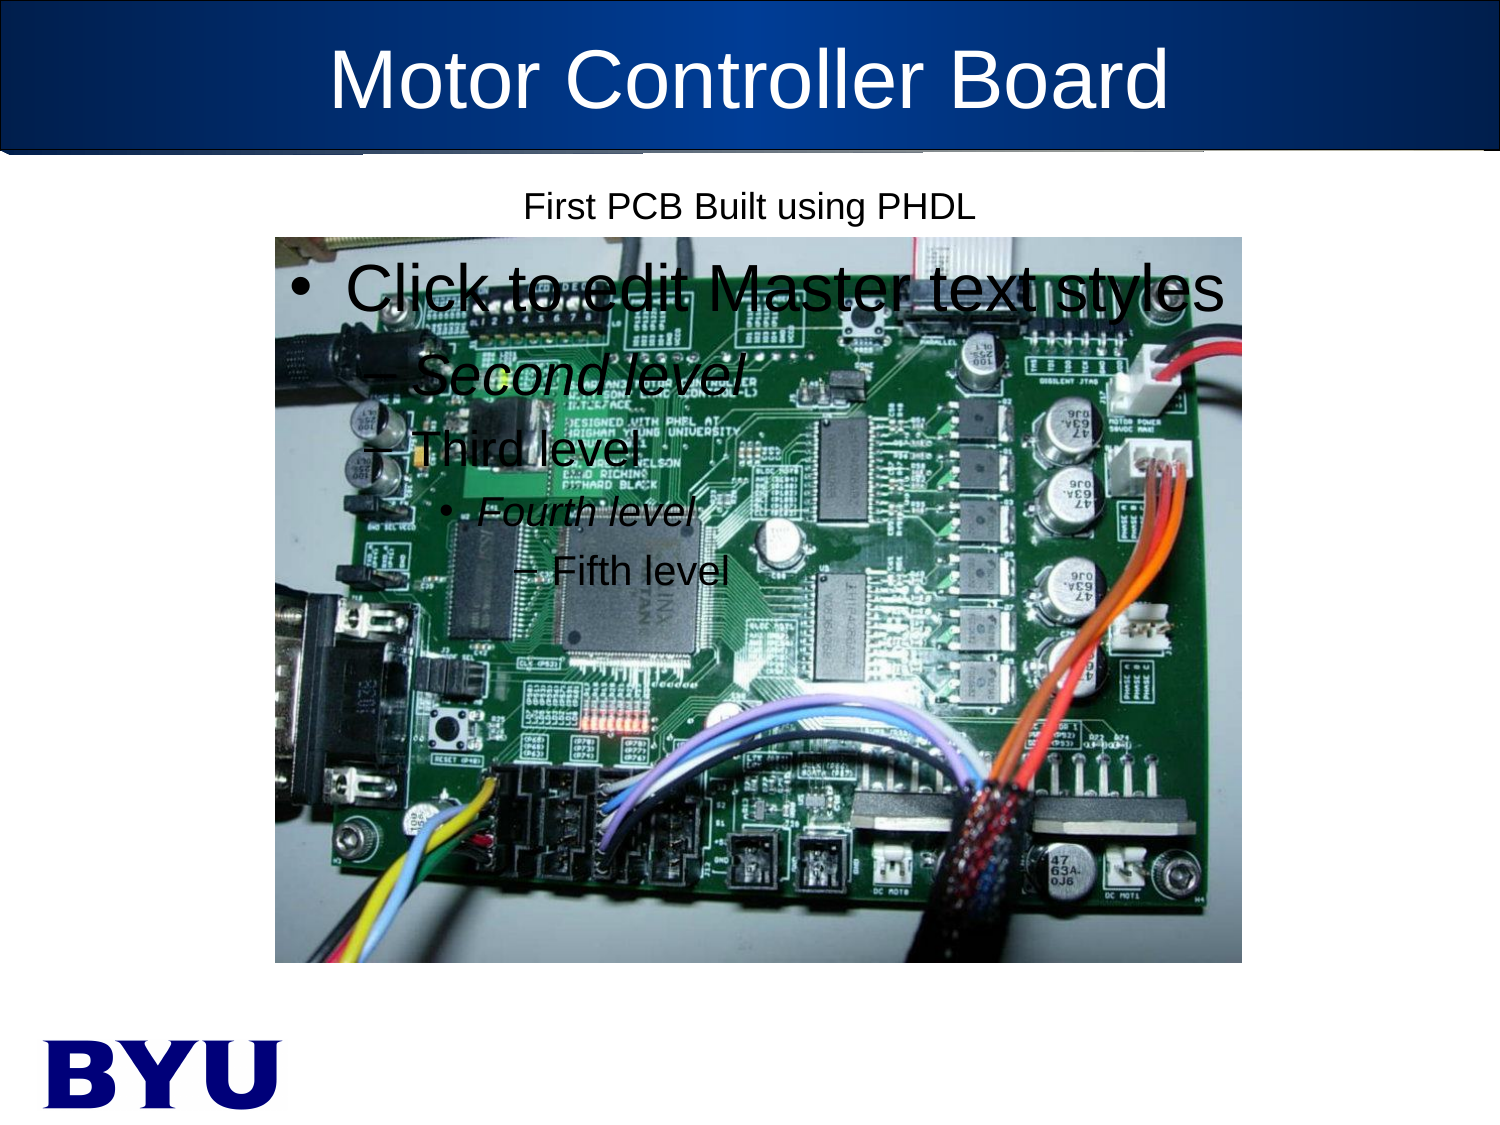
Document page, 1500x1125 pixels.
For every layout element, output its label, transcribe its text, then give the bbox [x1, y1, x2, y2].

text_box First PCB Built using PHDL [412, 174, 1088, 235]
title Motor Controller Board [75, 0, 1425, 150]
picture [37, 1039, 288, 1111]
picture [275, 237, 1242, 963]
